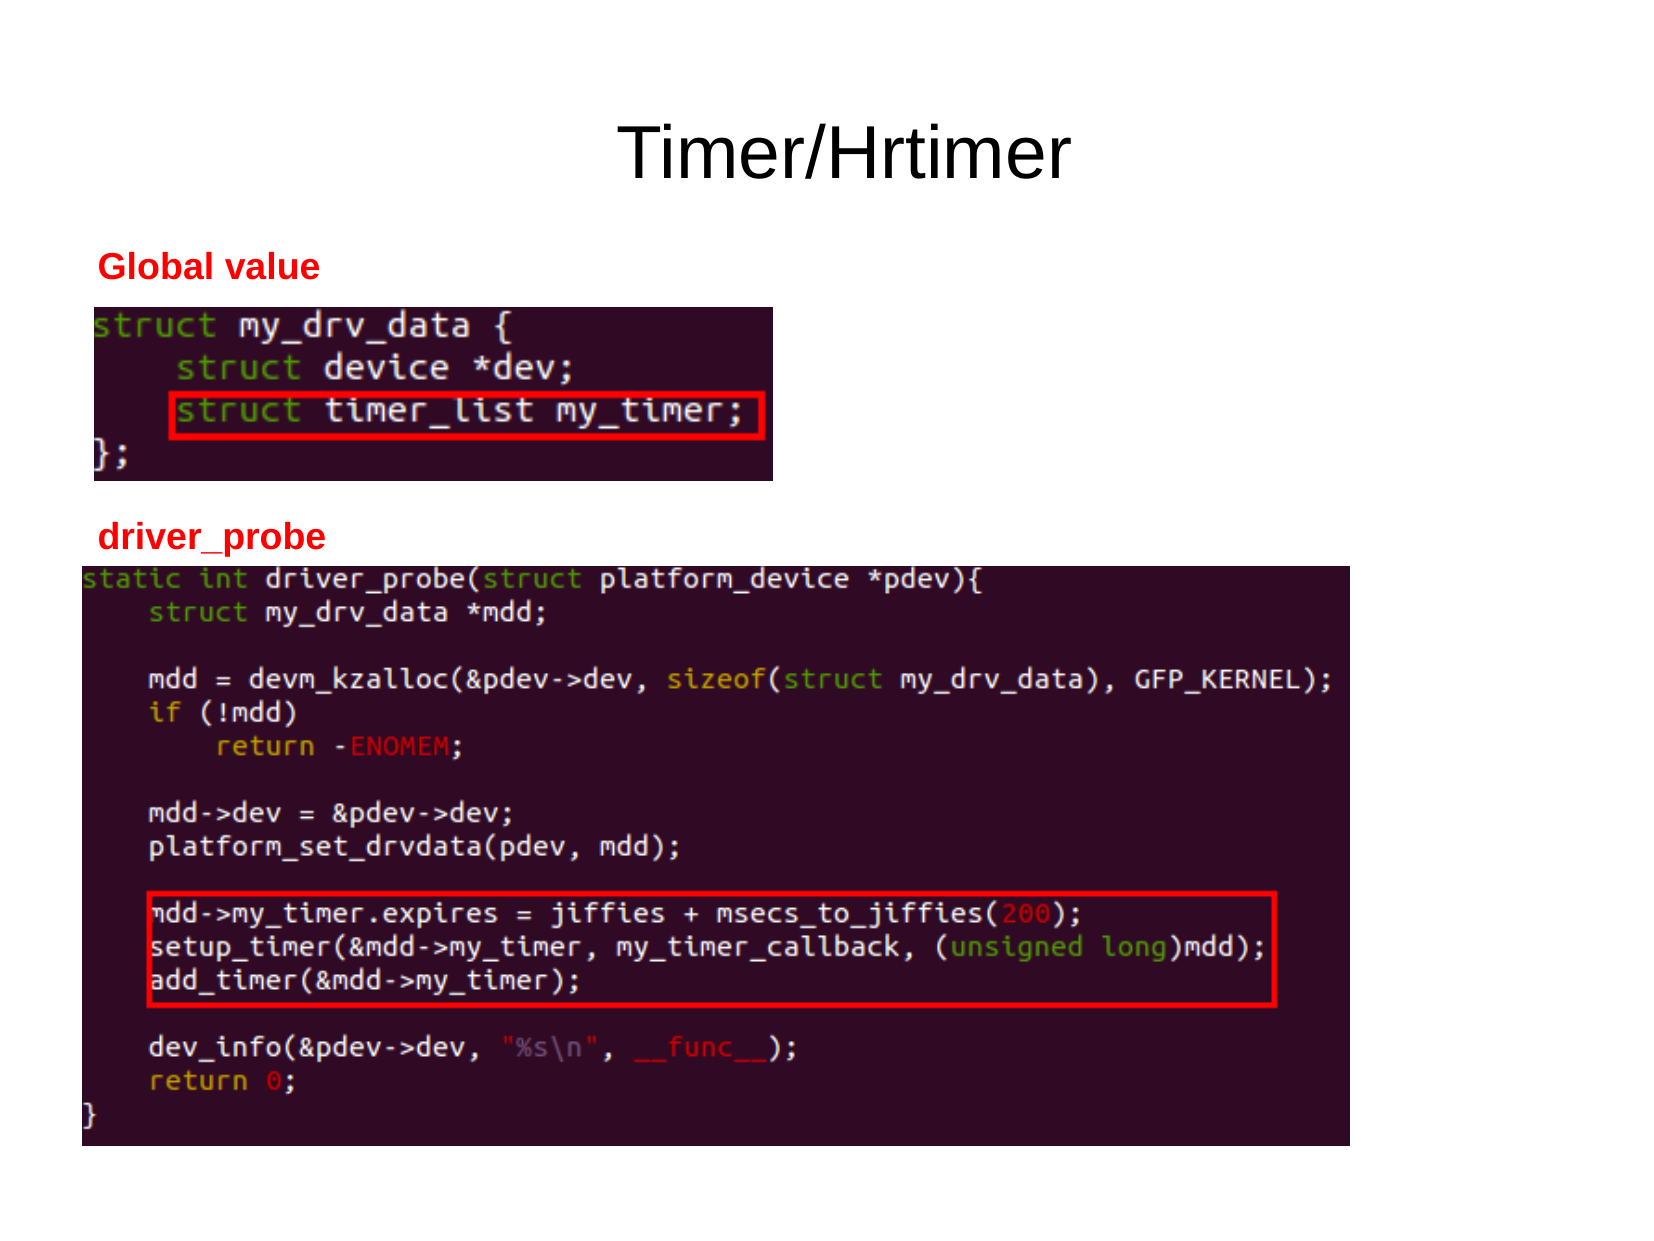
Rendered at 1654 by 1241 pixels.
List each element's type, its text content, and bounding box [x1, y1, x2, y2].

picture [94, 307, 773, 481]
title Timer/Hrtimer [82, 49, 1571, 257]
text_box driver_probe [82, 507, 378, 565]
text_box Global value [82, 238, 378, 296]
picture [82, 566, 1350, 1146]
